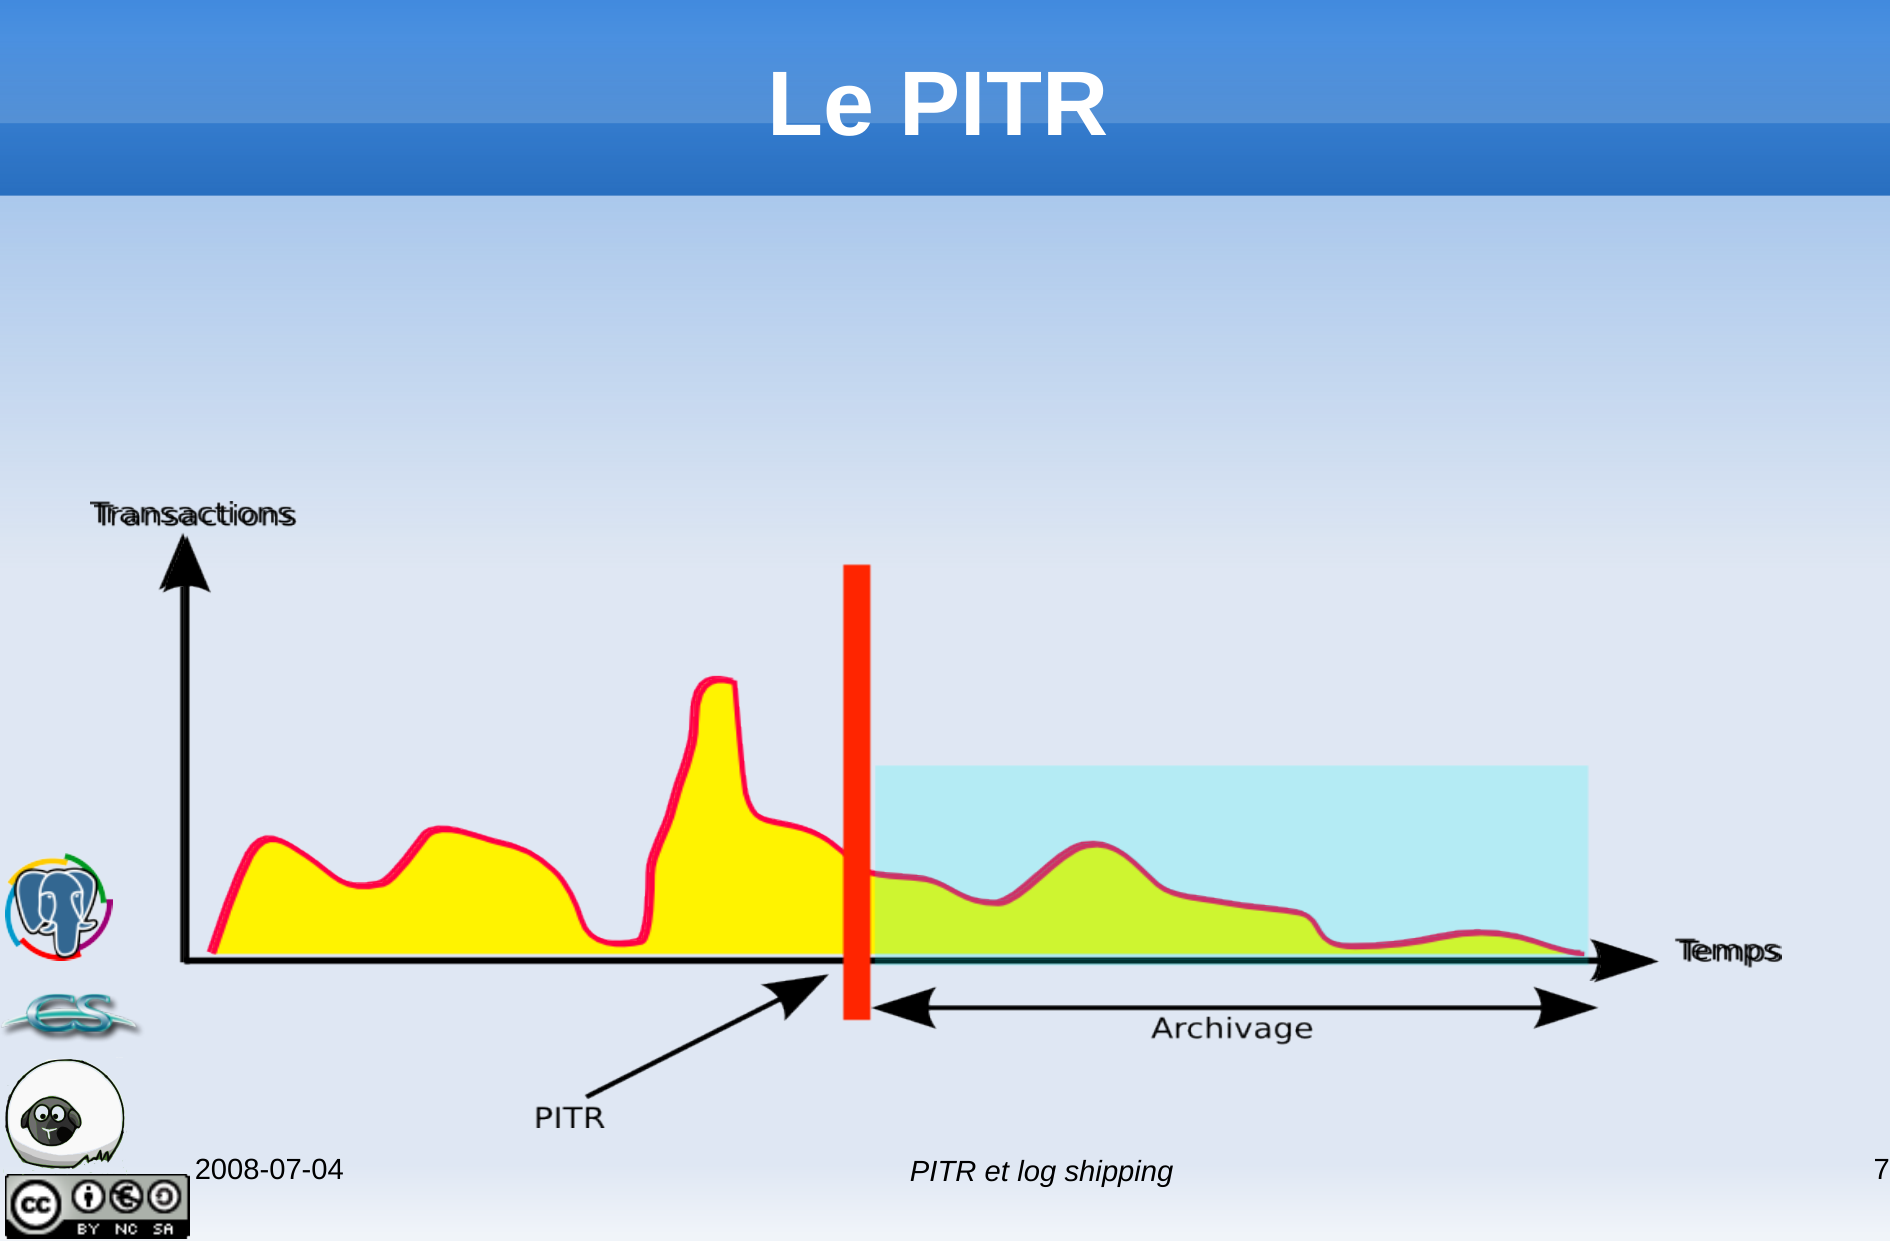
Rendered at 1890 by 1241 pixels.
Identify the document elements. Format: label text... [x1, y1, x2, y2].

picture [0, 0, 1890, 1241]
title Le PITR [87, 0, 1789, 208]
